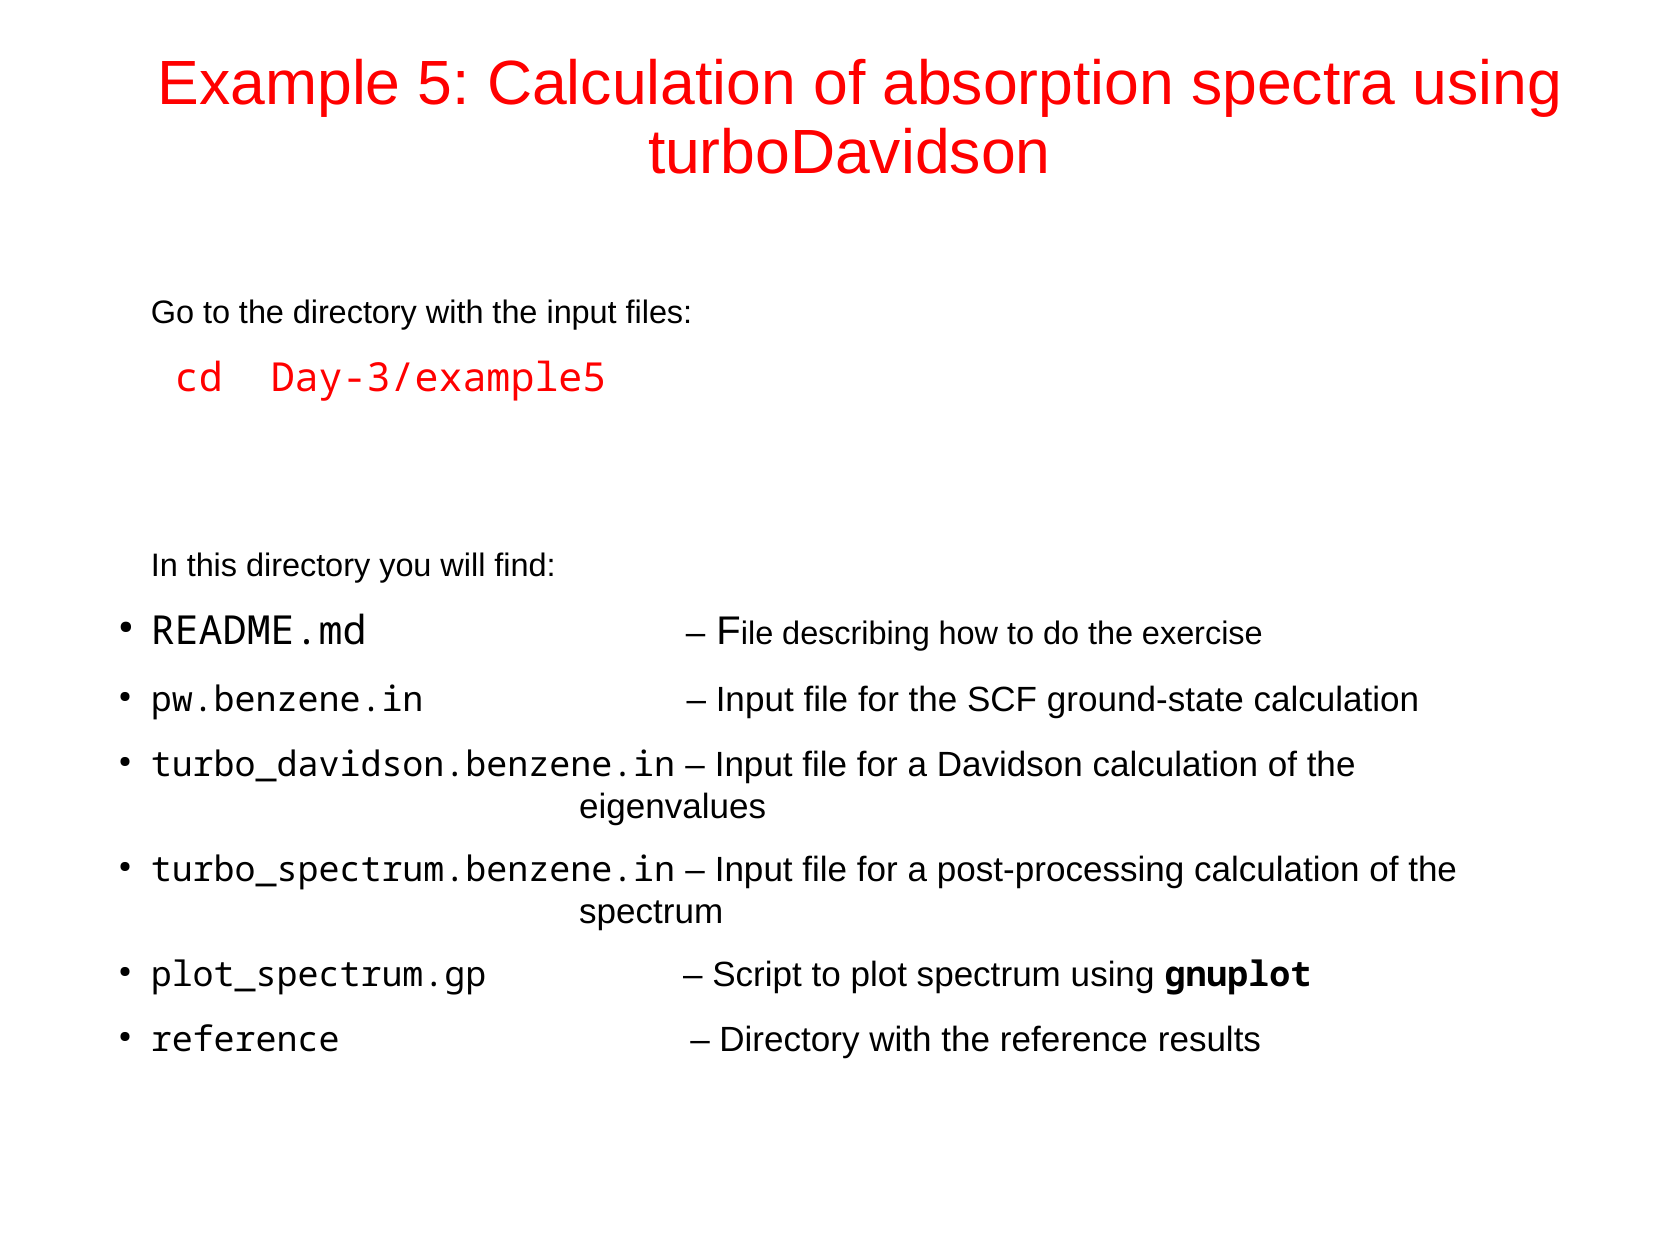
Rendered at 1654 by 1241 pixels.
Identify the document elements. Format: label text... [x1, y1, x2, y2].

text_box Example 5: Calculation of absorption spectra using turboDavidson [15, 33, 1654, 202]
list Go to the directory with the input files: cd Day-3/example5 In this directory you will find: README.md – File describing how to do the exercise pw.benzene.in – Input file for the SCF ground-state calculation turbo_davidson.benzene.in – Input file for a Davidson calculation of the eigenvalues turbo_spectrum.benzene.in – Input file for a post-processing calculation of the spectrum plot_spectrum.gp – Script to plot spectrum using gnuplot reference – Directory with the reference results [108, 294, 1597, 1066]
